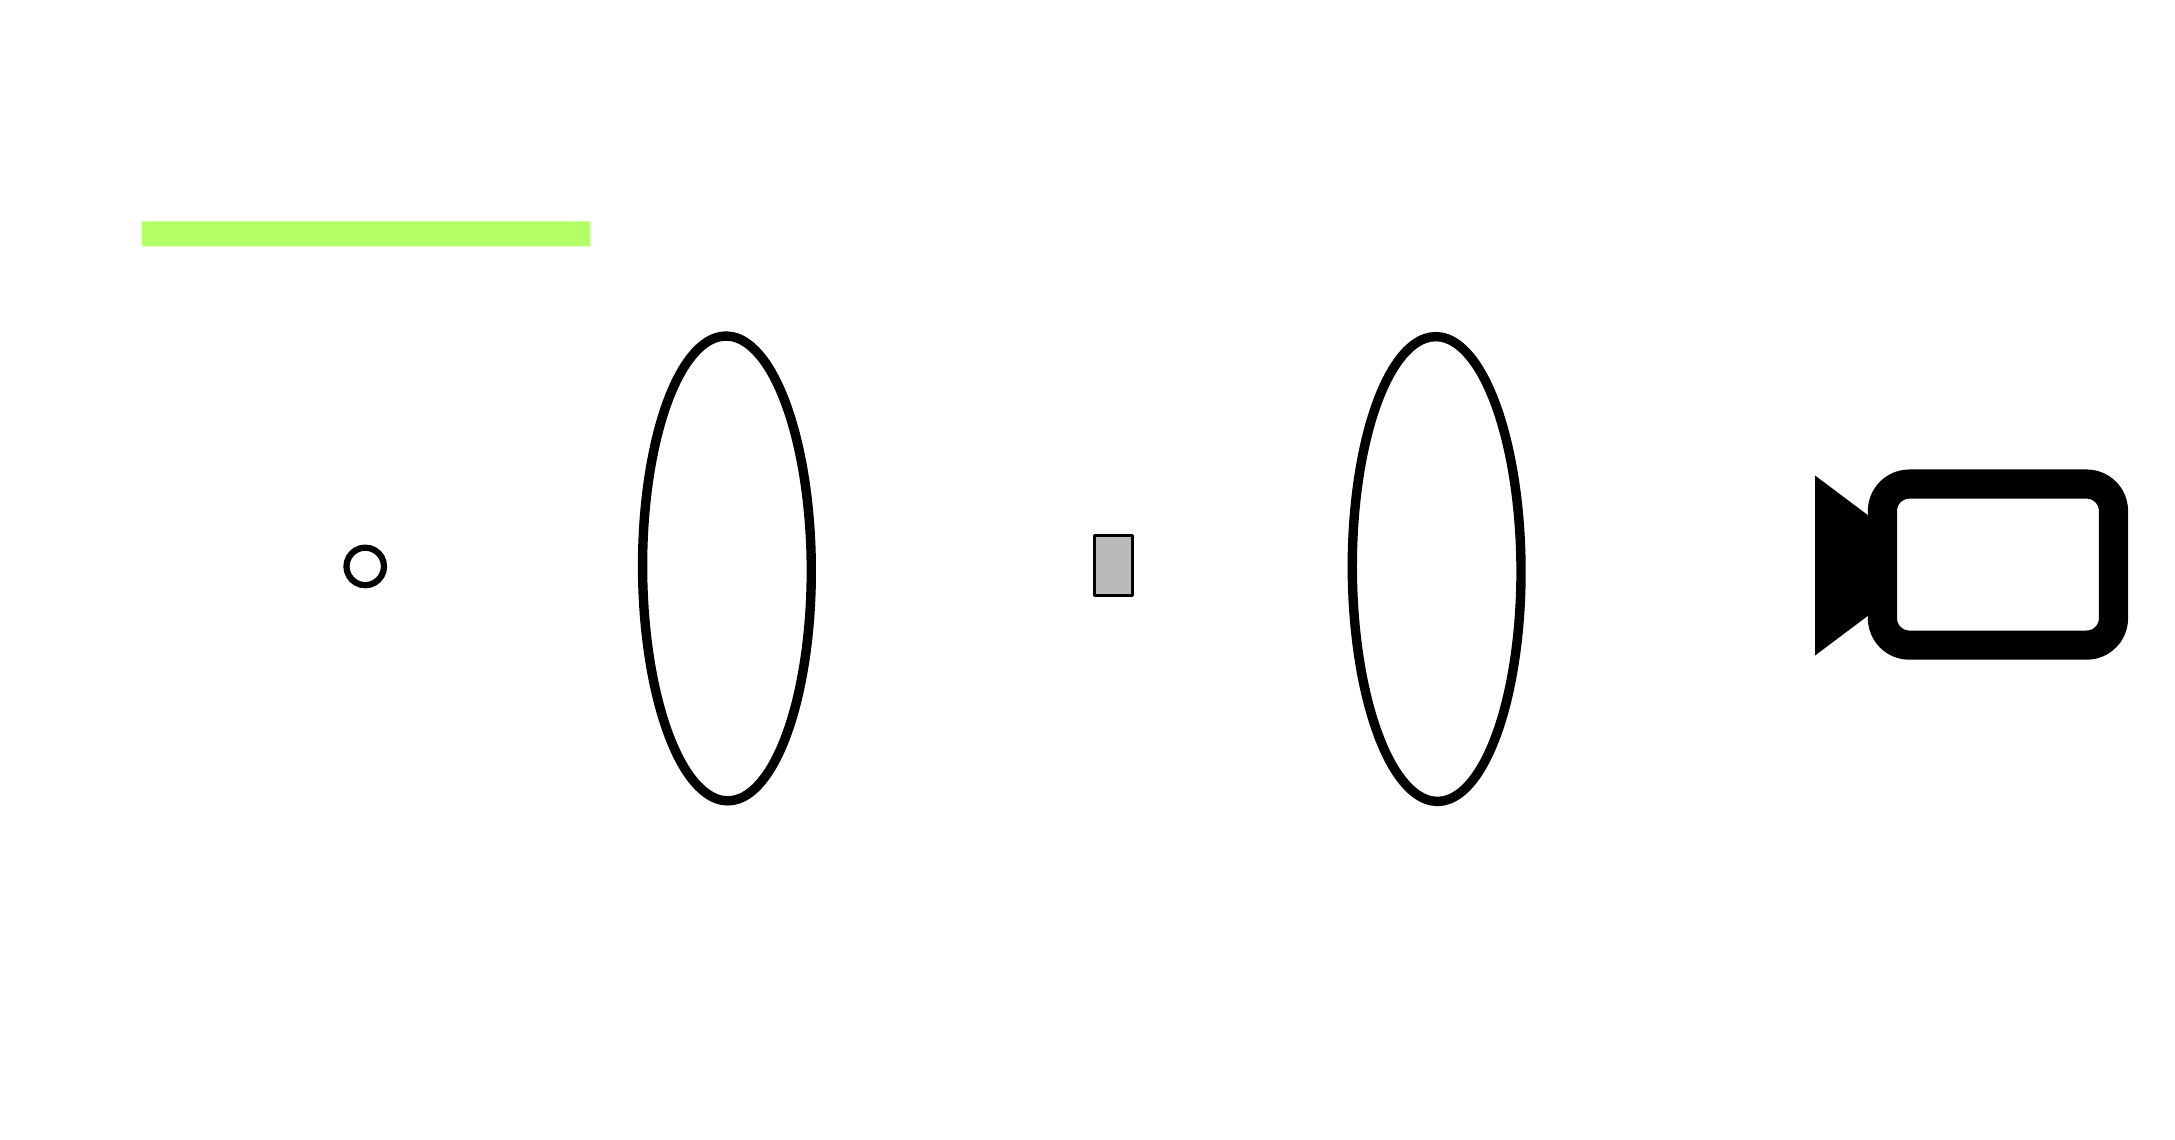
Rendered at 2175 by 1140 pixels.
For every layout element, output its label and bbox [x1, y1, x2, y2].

text_box [1352, 336, 1522, 802]
text_box [642, 336, 812, 801]
text_box [1094, 535, 1133, 596]
text_box [1882, 484, 2114, 646]
text_box [1815, 475, 1876, 656]
